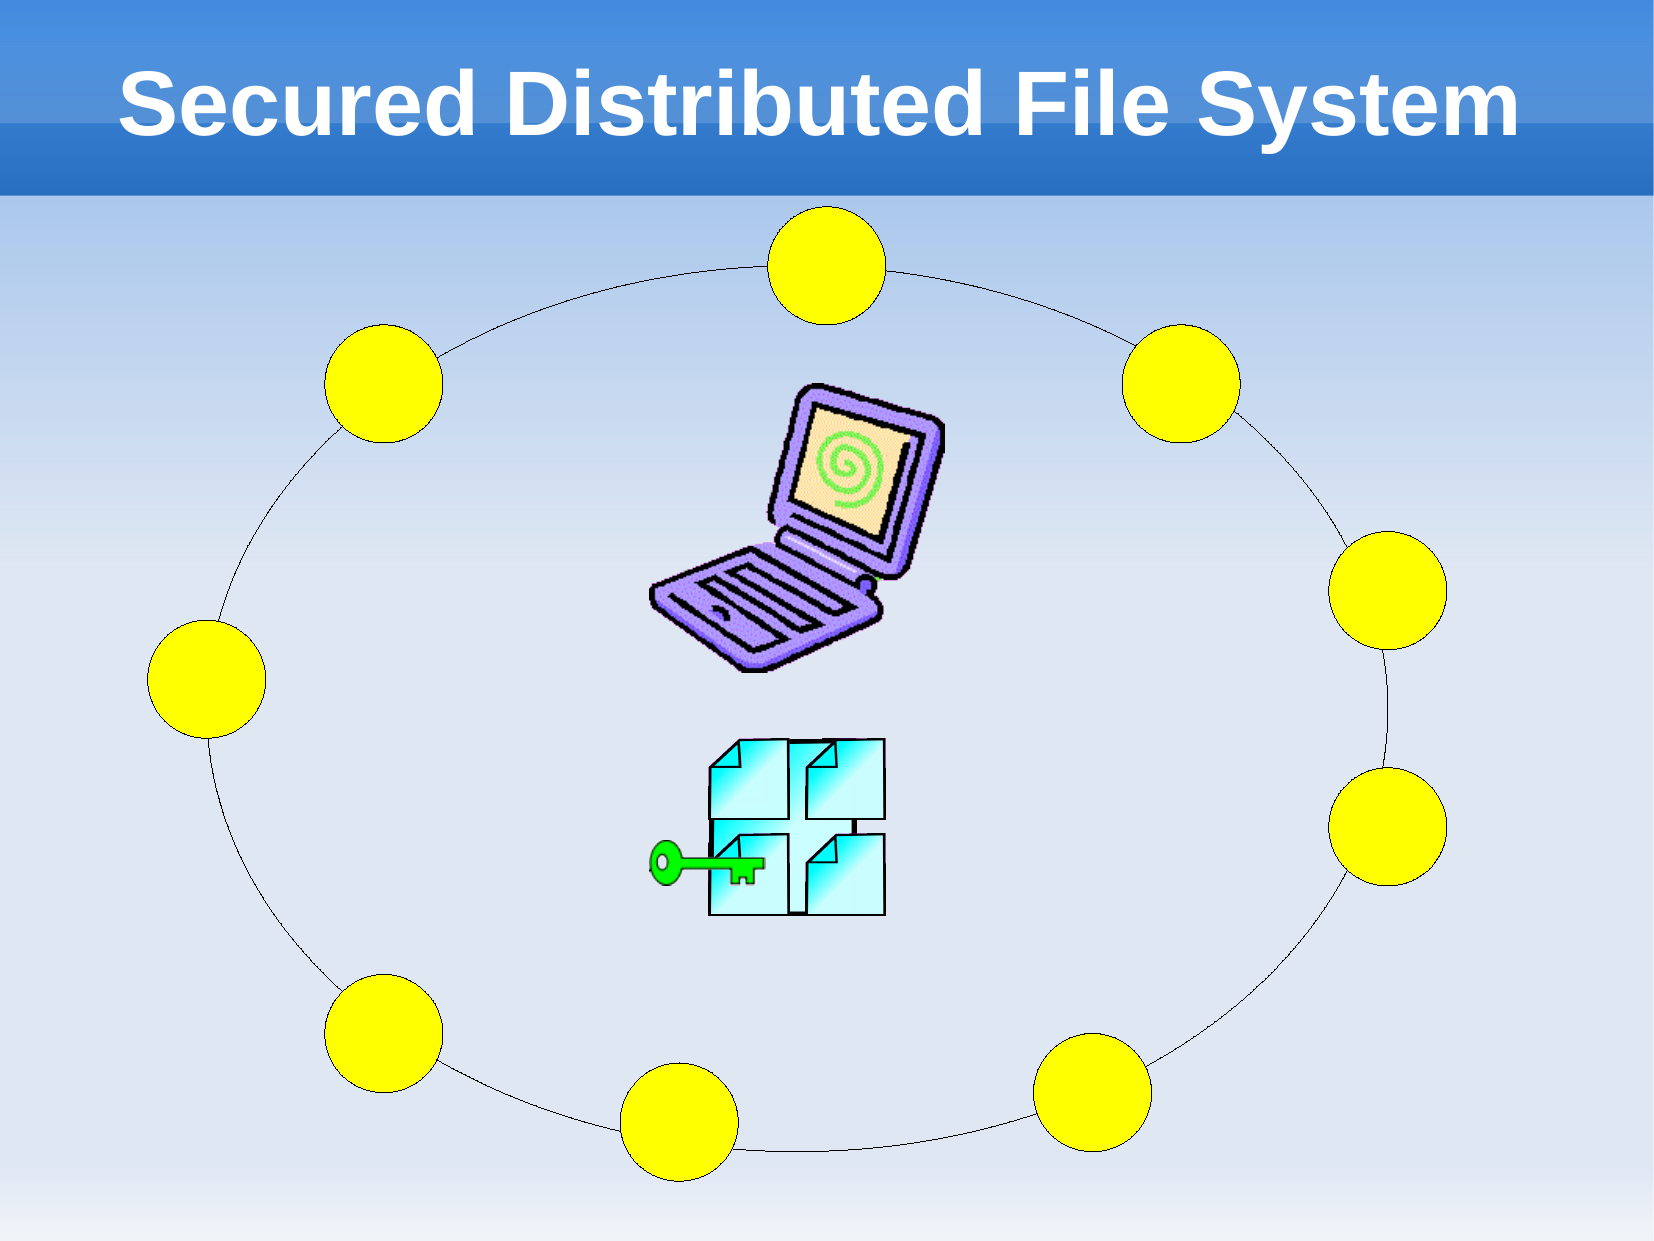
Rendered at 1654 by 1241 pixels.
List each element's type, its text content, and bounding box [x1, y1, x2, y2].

text_box [1122, 324, 1241, 443]
title Secured Distributed File System [76, 7, 1565, 200]
text_box [324, 974, 443, 1093]
text_box [1328, 767, 1447, 886]
picture [0, 0, 1654, 1241]
text_box [147, 620, 266, 739]
text_box [620, 1062, 739, 1182]
text_box [1328, 531, 1447, 650]
text_box [767, 206, 886, 325]
text_box [324, 324, 443, 443]
text_box [1033, 1033, 1152, 1152]
